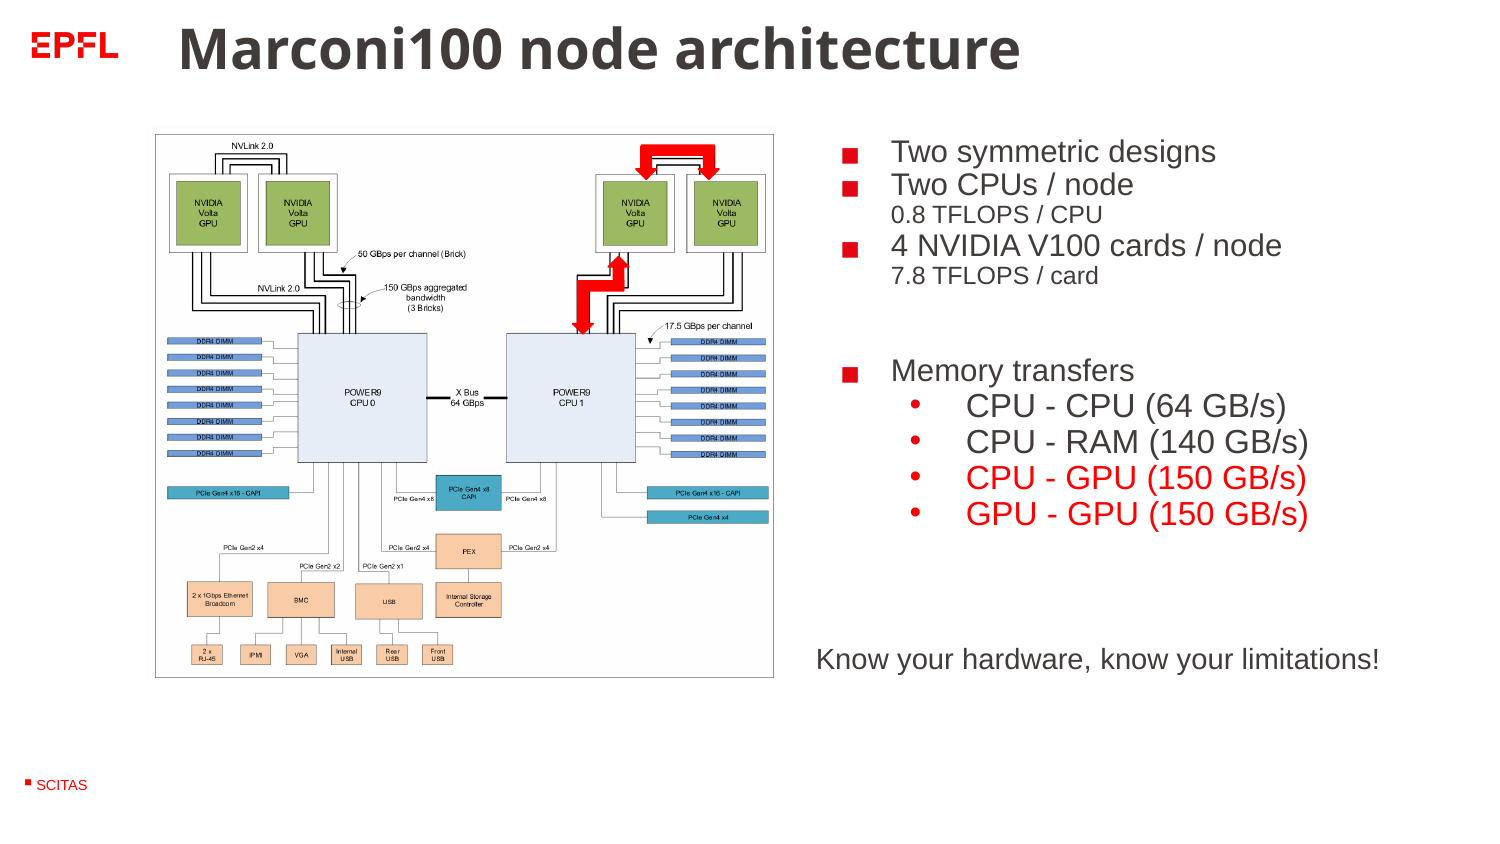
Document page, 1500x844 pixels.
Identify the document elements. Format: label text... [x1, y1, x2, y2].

title Marconi100 node architecture [148, 21, 1416, 198]
picture [148, 127, 778, 682]
picture [21, 21, 129, 69]
text_box [635, 144, 719, 180]
text_box [572, 256, 629, 334]
list Two symmetric designs Two CPUs / node 0.8 TFLOPS / CPU 4 NVIDIA V100 cards / node 7.8 TFLOPS / card Memory transfers CPU - CPU (64 GB/s) CPU - RAM (140 GB/s) CPU - GPU (150 GB/s) GPU - GPU (150 GB/s) Know your hardware, know your limitations! [786, 198, 1416, 844]
